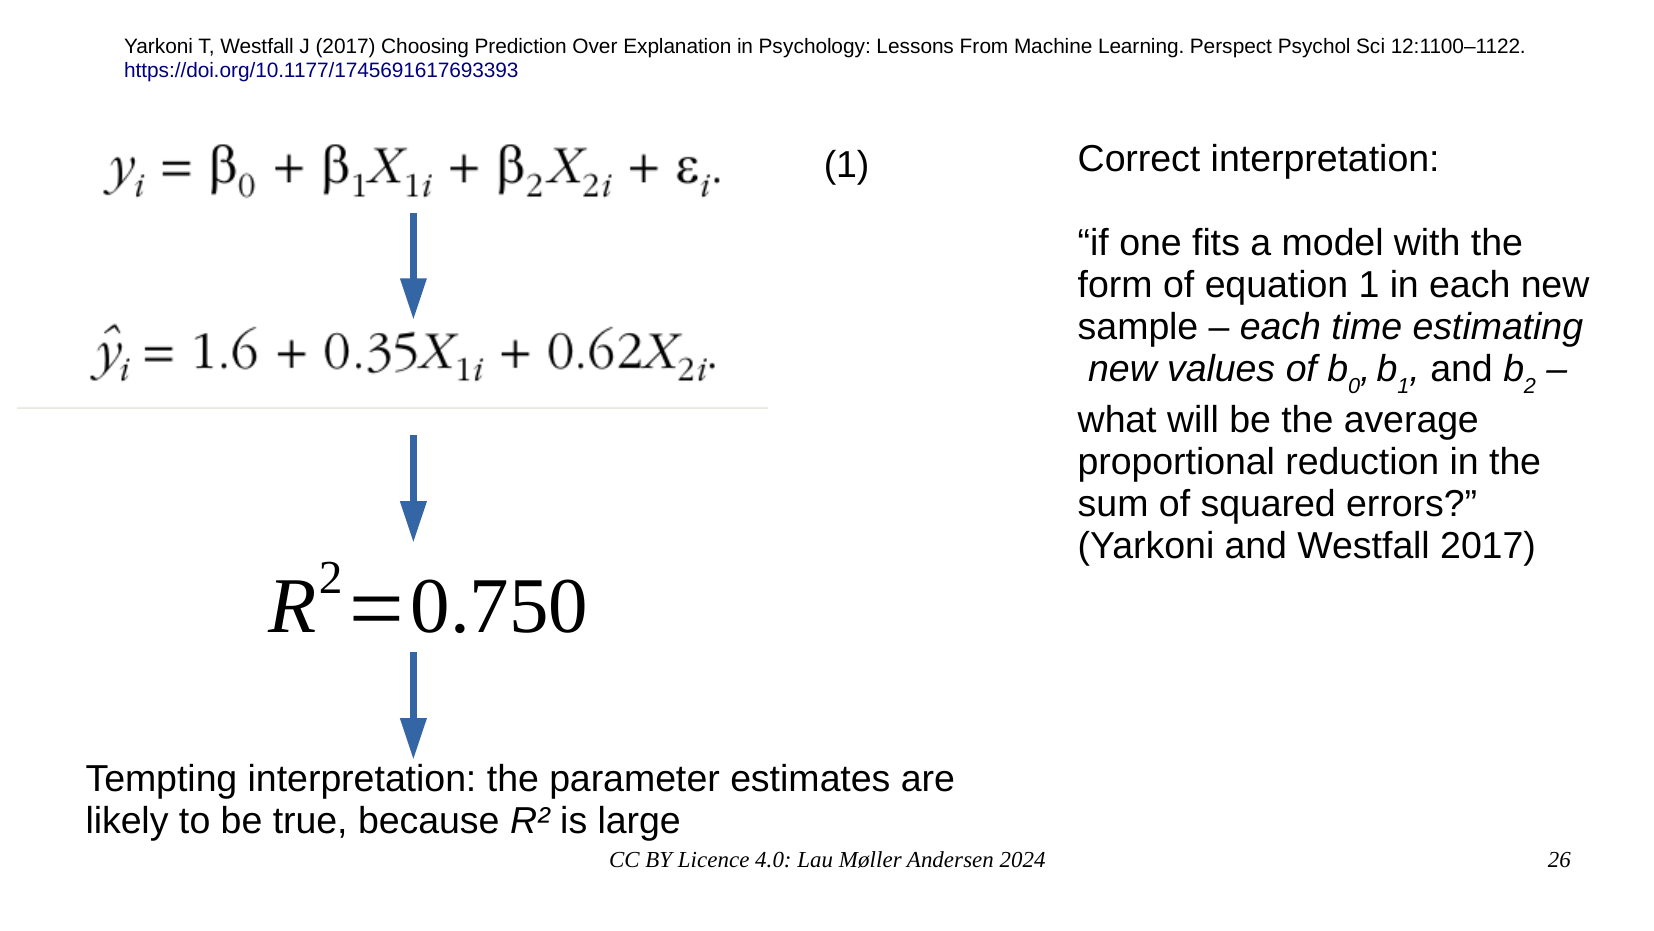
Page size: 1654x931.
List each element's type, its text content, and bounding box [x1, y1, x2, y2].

text_box Correct interpretation: “if one fits a model with the form of equation 1 in each new sample – each time estimating new values of b0, b1, and b2 – what will be the average proportional reduction in the sum of squared errors?” (Yarkoni and Westfall 2017) [1062, 129, 1607, 574]
text_box Yarkoni T, Westfall J (2017) Choosing Prediction Over Explanation in Psychology: Lessons From Machine Learning. Perspect Psychol Sci 12:1100–1122. https://doi.org/10.1177/1745691617693393 [109, 27, 1547, 90]
text_box Tempting interpretation: the parameter estimates are likely to be true, because R² is large [70, 750, 993, 849]
picture [49, 118, 768, 233]
text_box (1) [809, 135, 892, 193]
picture [17, 277, 768, 409]
chart [257, 551, 595, 650]
